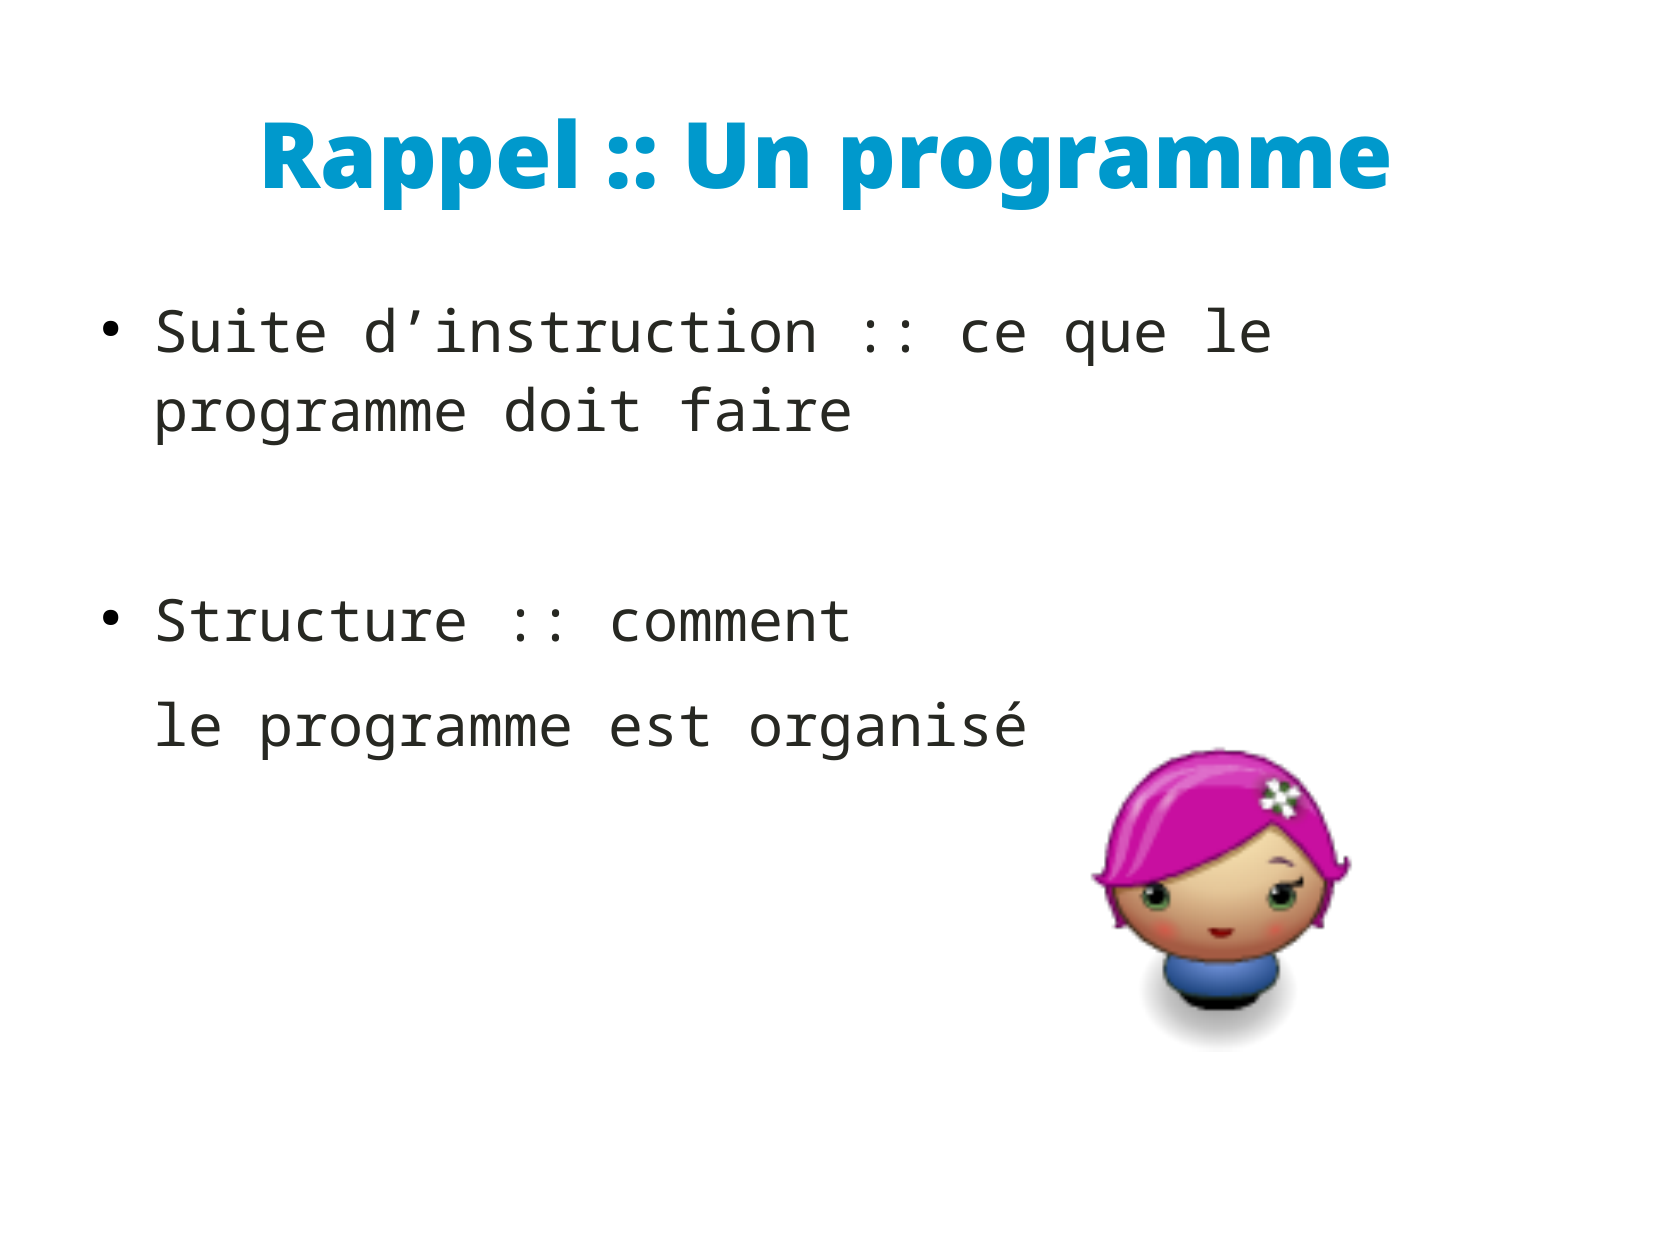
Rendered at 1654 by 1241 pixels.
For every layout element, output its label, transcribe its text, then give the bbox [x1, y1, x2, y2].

list Suite d’instruction :: ce que le programme doit faire Structure :: comment le programme est organisé [82, 290, 1571, 1010]
picture [1086, 708, 1359, 1052]
title Rappel :: Un programme [82, 49, 1571, 257]
